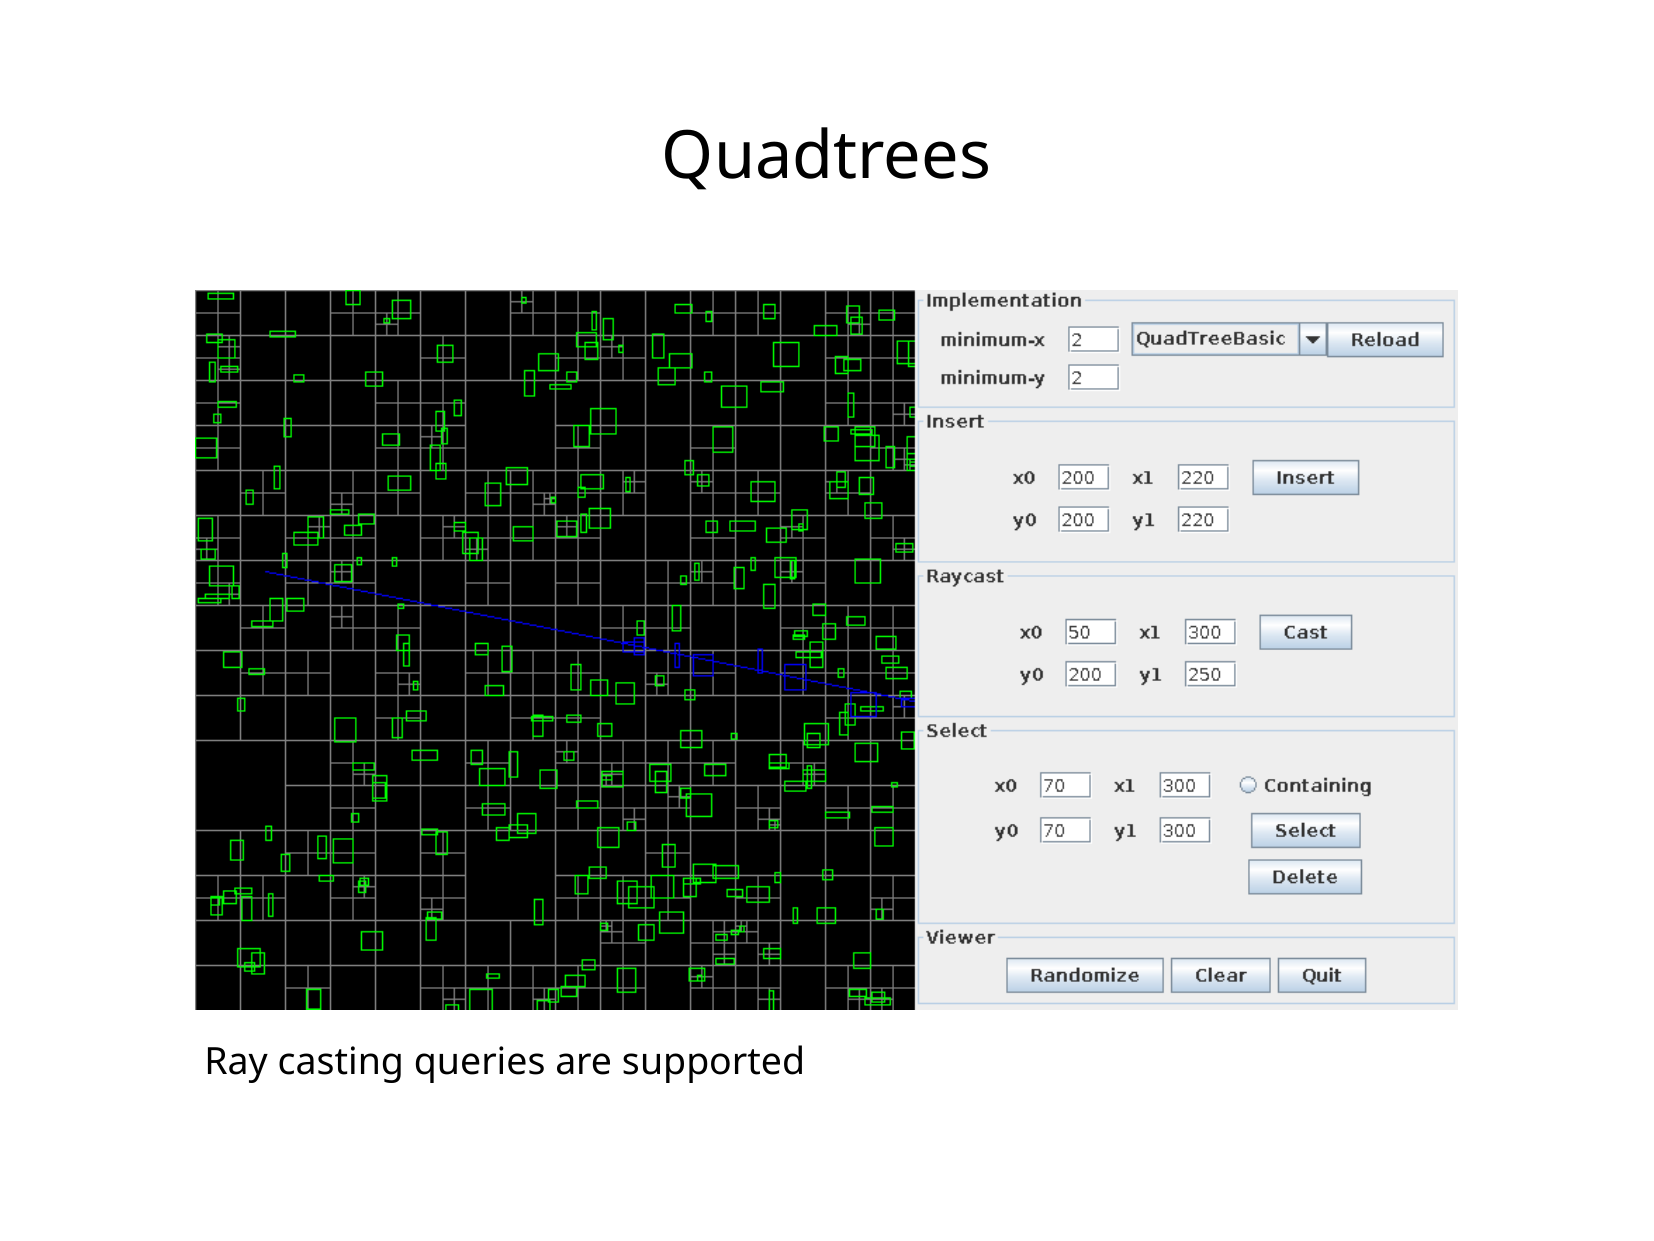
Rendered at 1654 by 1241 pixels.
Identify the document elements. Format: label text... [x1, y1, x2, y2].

text_box Ray casting queries are supported [189, 1027, 795, 1088]
picture [195, 290, 1458, 1010]
title Quadtrees [82, 49, 1571, 257]
